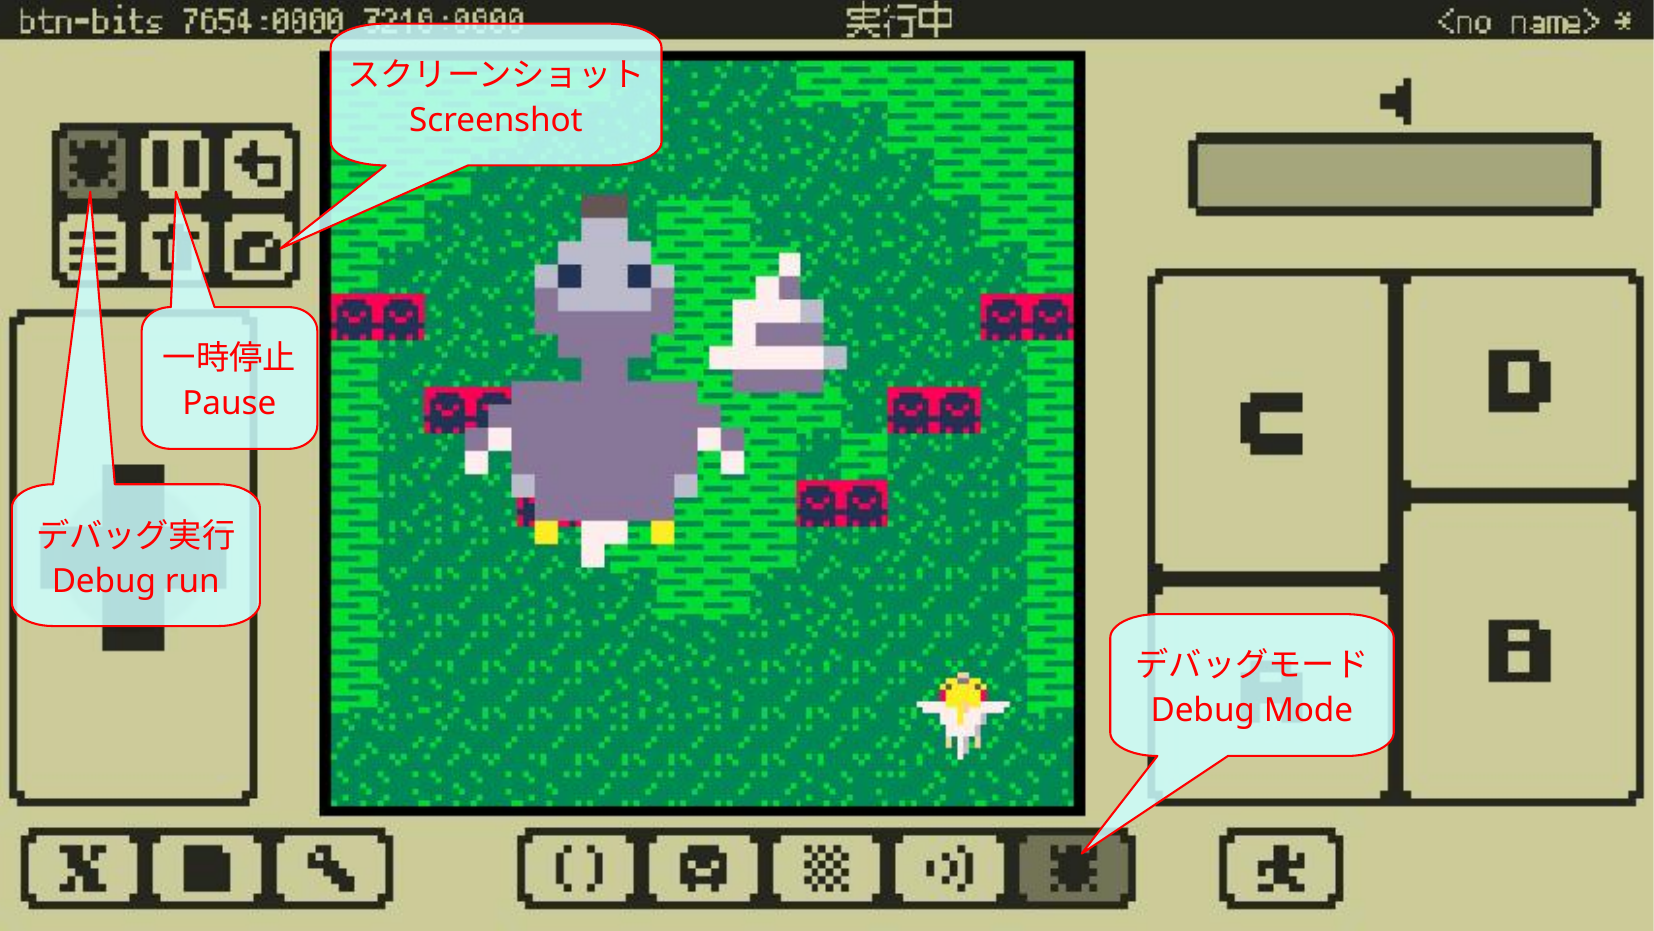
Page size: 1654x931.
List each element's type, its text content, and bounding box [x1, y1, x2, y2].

picture [0, 0, 1654, 931]
text_box デバッグ実行 Debug run [11, 191, 260, 627]
text_box 一時停止 Pause [141, 191, 318, 449]
text_box スクリーンショット Screenshot [280, 23, 662, 249]
text_box デバッグモード Debug Mode [1081, 614, 1394, 854]
